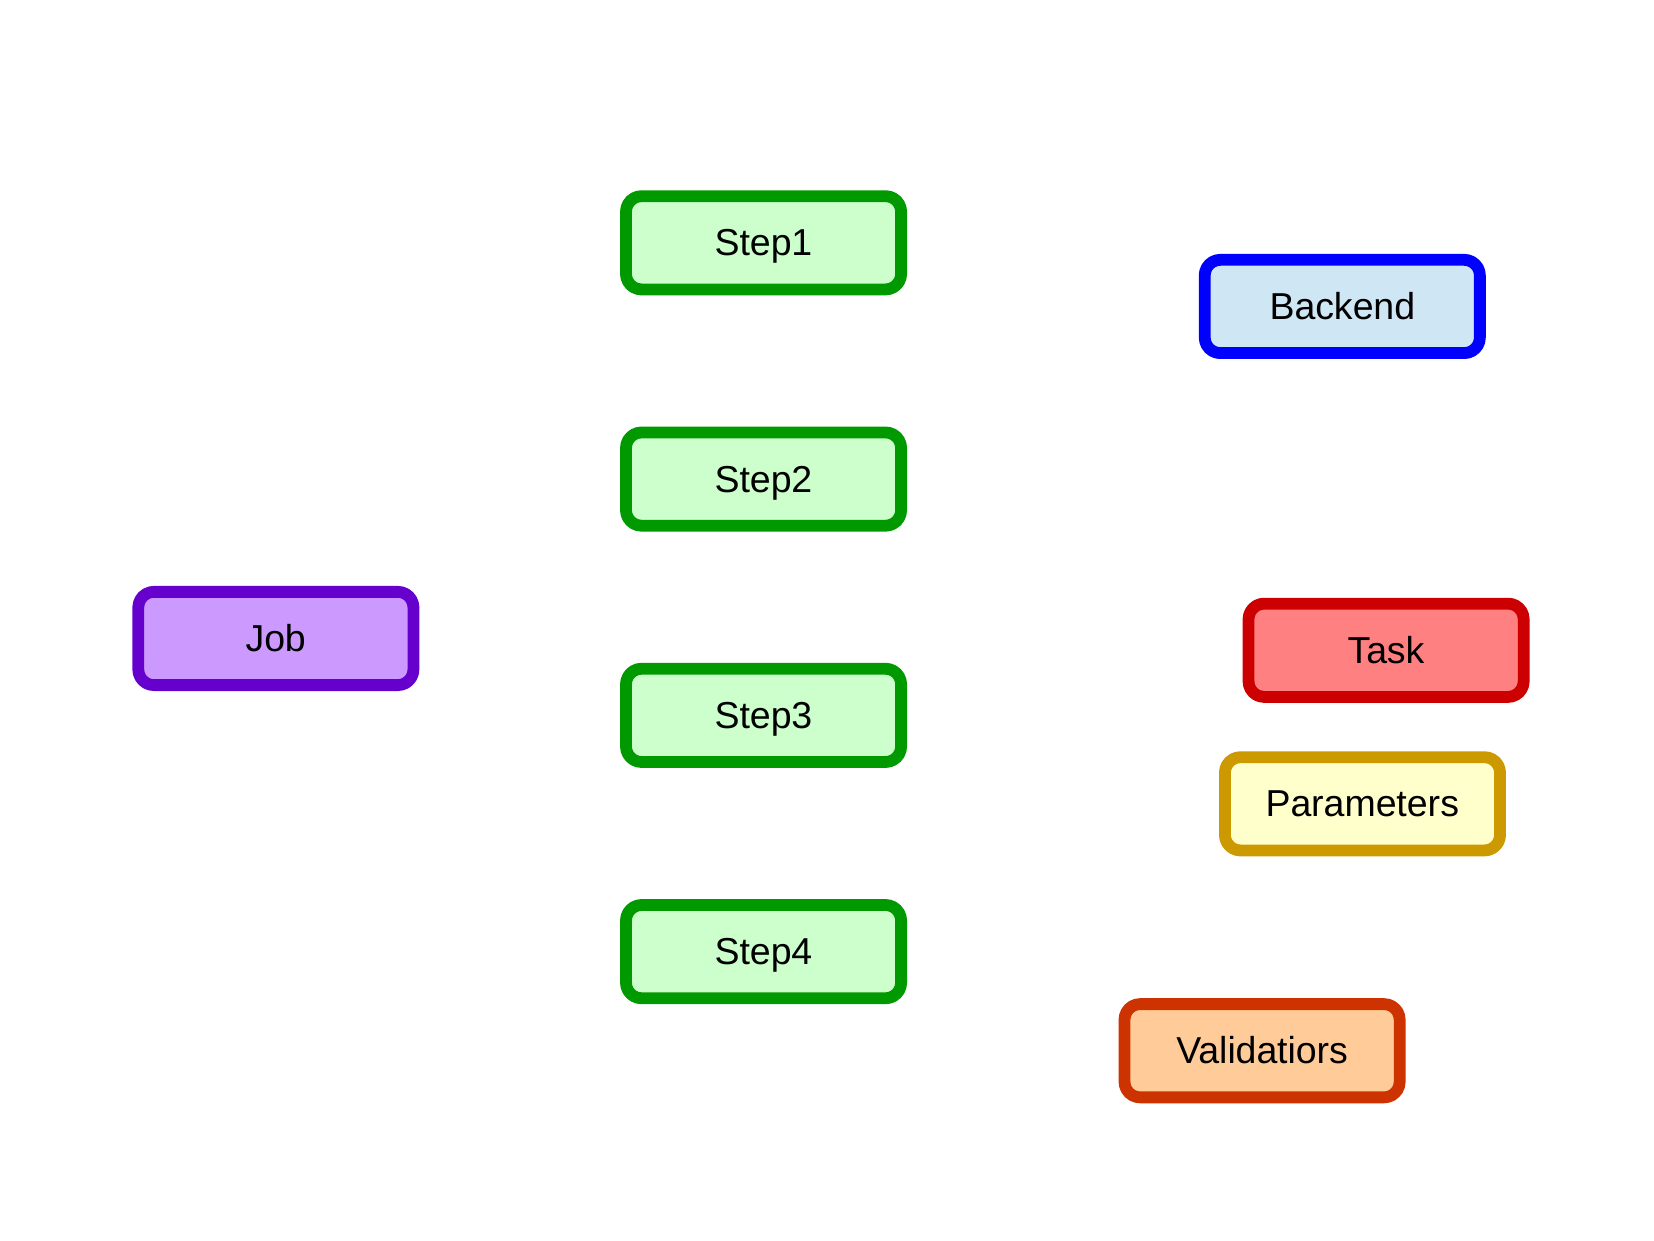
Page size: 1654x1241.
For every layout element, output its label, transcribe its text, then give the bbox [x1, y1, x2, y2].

text_box Step2 [625, 432, 902, 526]
text_box Parameters [1224, 757, 1501, 851]
text_box Step3 [625, 668, 902, 762]
text_box Validatiors [1124, 1004, 1400, 1098]
text_box Step4 [625, 905, 902, 999]
text_box Step1 [625, 196, 902, 290]
text_box Backend [1204, 259, 1480, 354]
text_box Job [138, 591, 414, 686]
text_box Task [1248, 603, 1524, 697]
